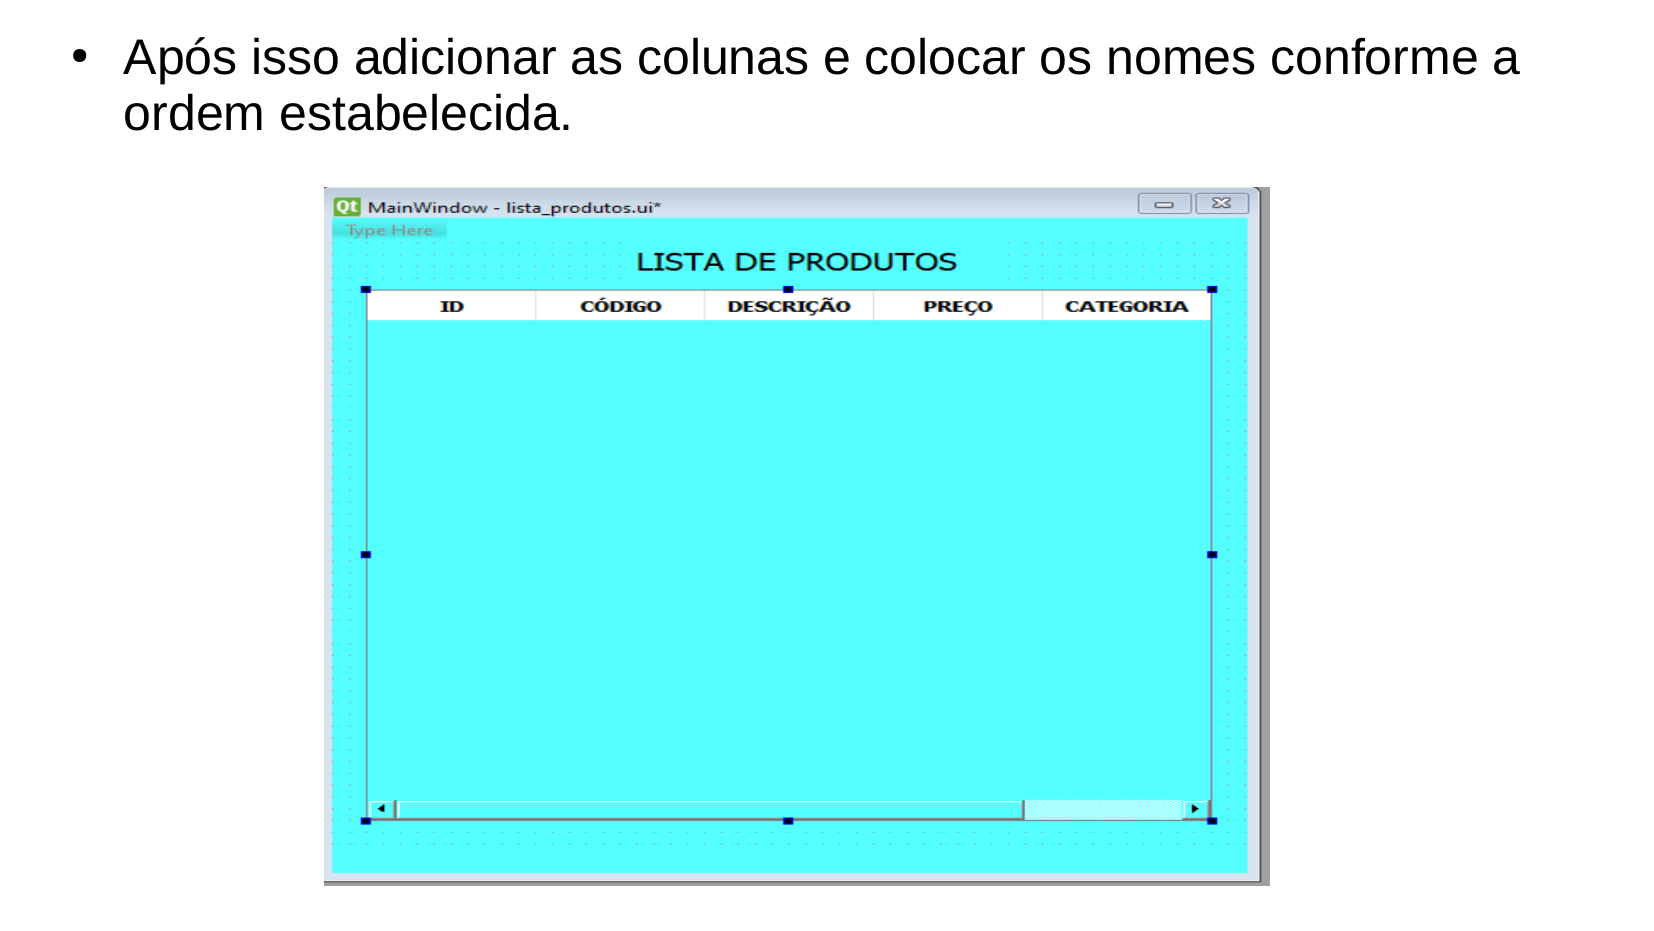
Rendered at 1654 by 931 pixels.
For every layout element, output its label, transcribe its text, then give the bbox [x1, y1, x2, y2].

list Após isso adicionar as colunas e colocar os nomes conforme a ordem estabelecida. [53, 29, 1625, 178]
picture [324, 187, 1270, 886]
